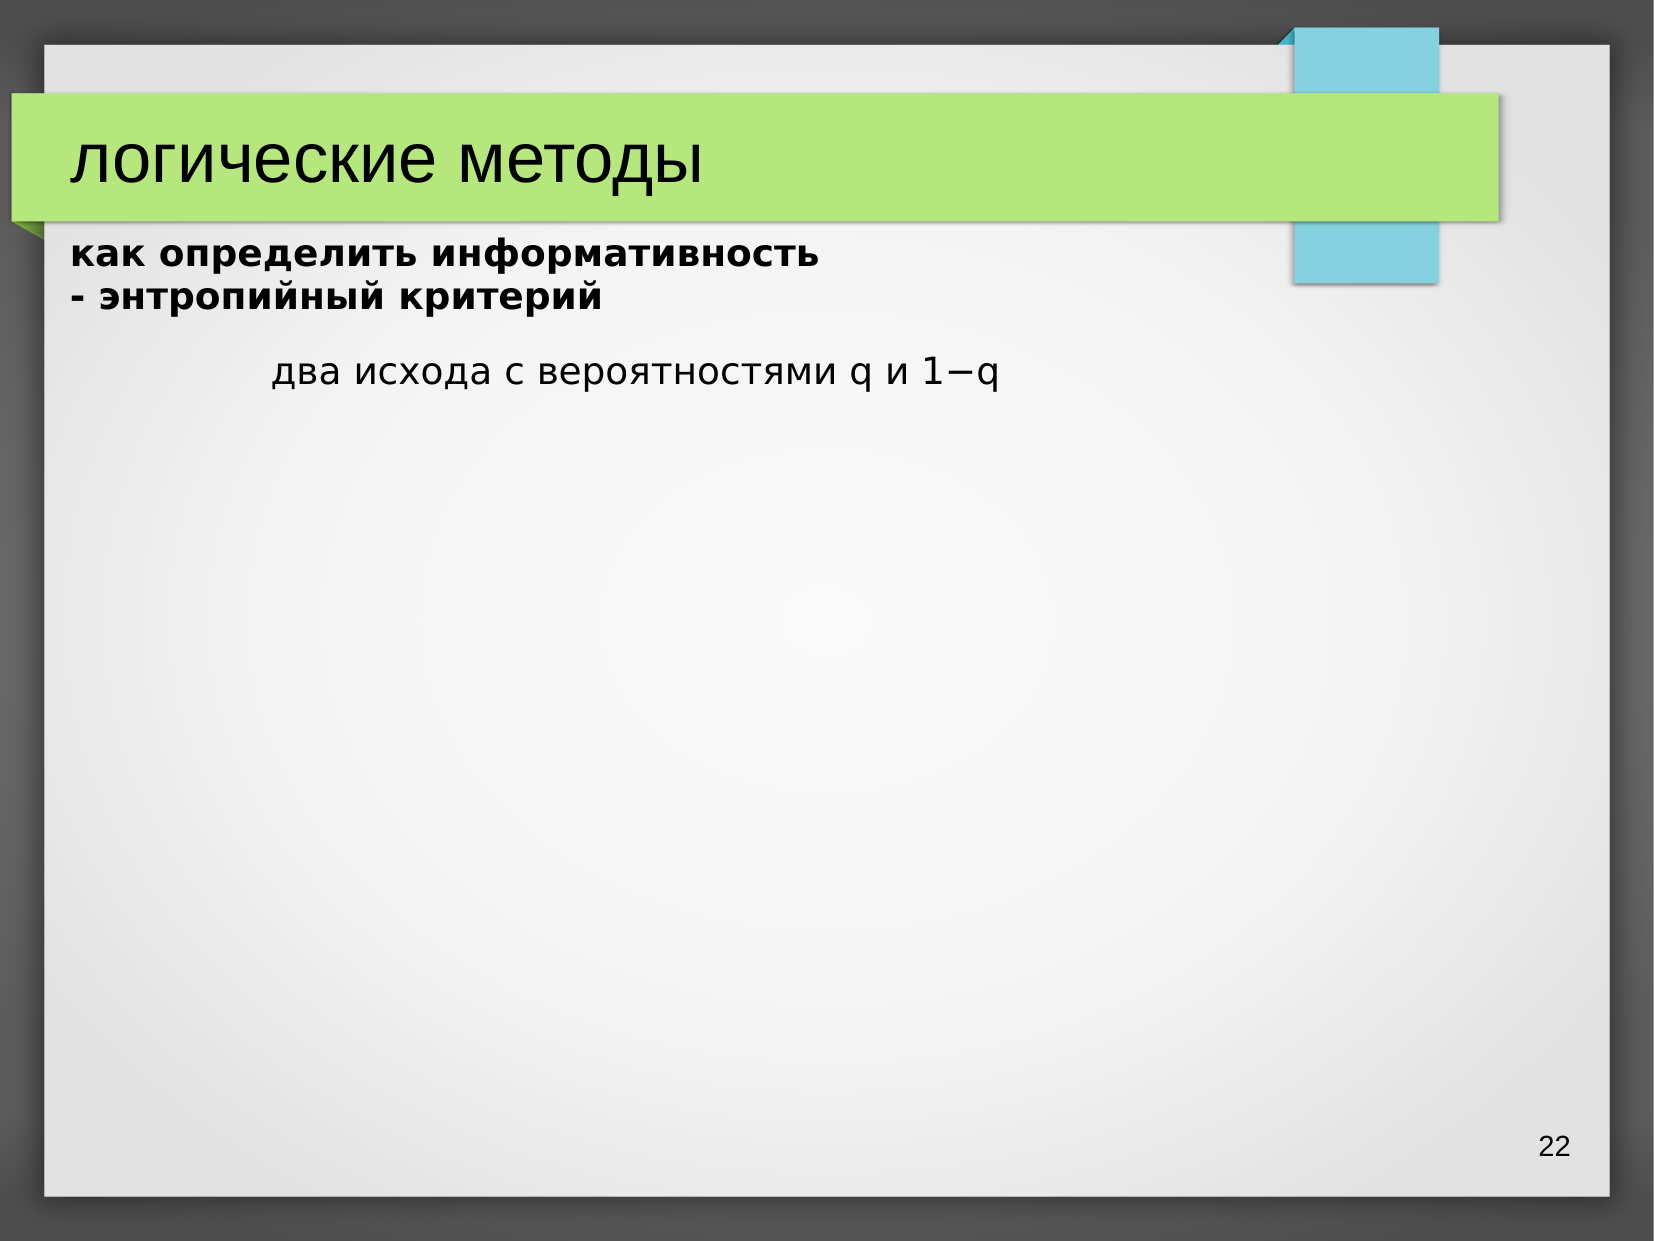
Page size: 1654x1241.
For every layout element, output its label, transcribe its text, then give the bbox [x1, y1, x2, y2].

text_box два исхода с вероятностями q и 1−q [255, 342, 1016, 401]
title логические методы [70, 118, 1205, 199]
text_box как определить информативность - энтропийный критерий [55, 224, 934, 331]
picture [0, 0, 1654, 1241]
